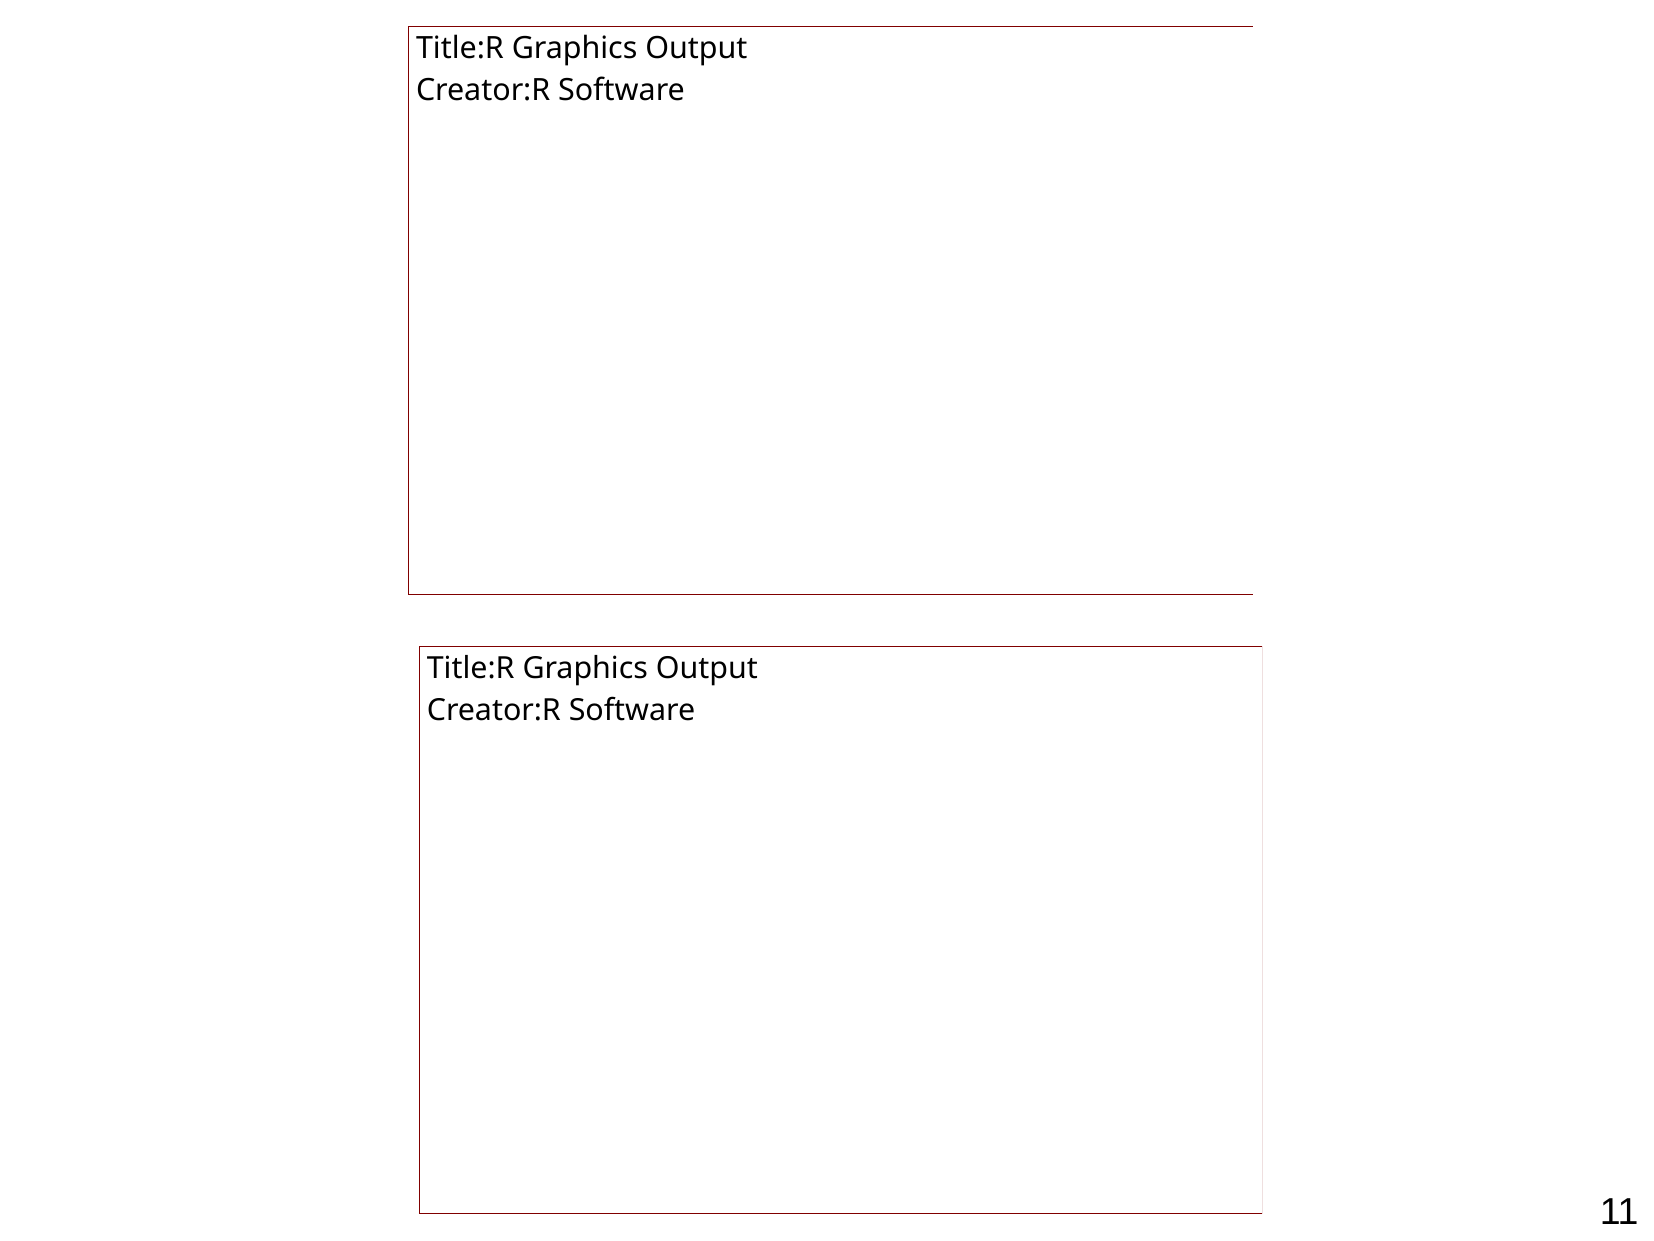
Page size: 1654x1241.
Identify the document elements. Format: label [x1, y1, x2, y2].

picture [417, 644, 1263, 1214]
picture [406, 23, 1253, 595]
